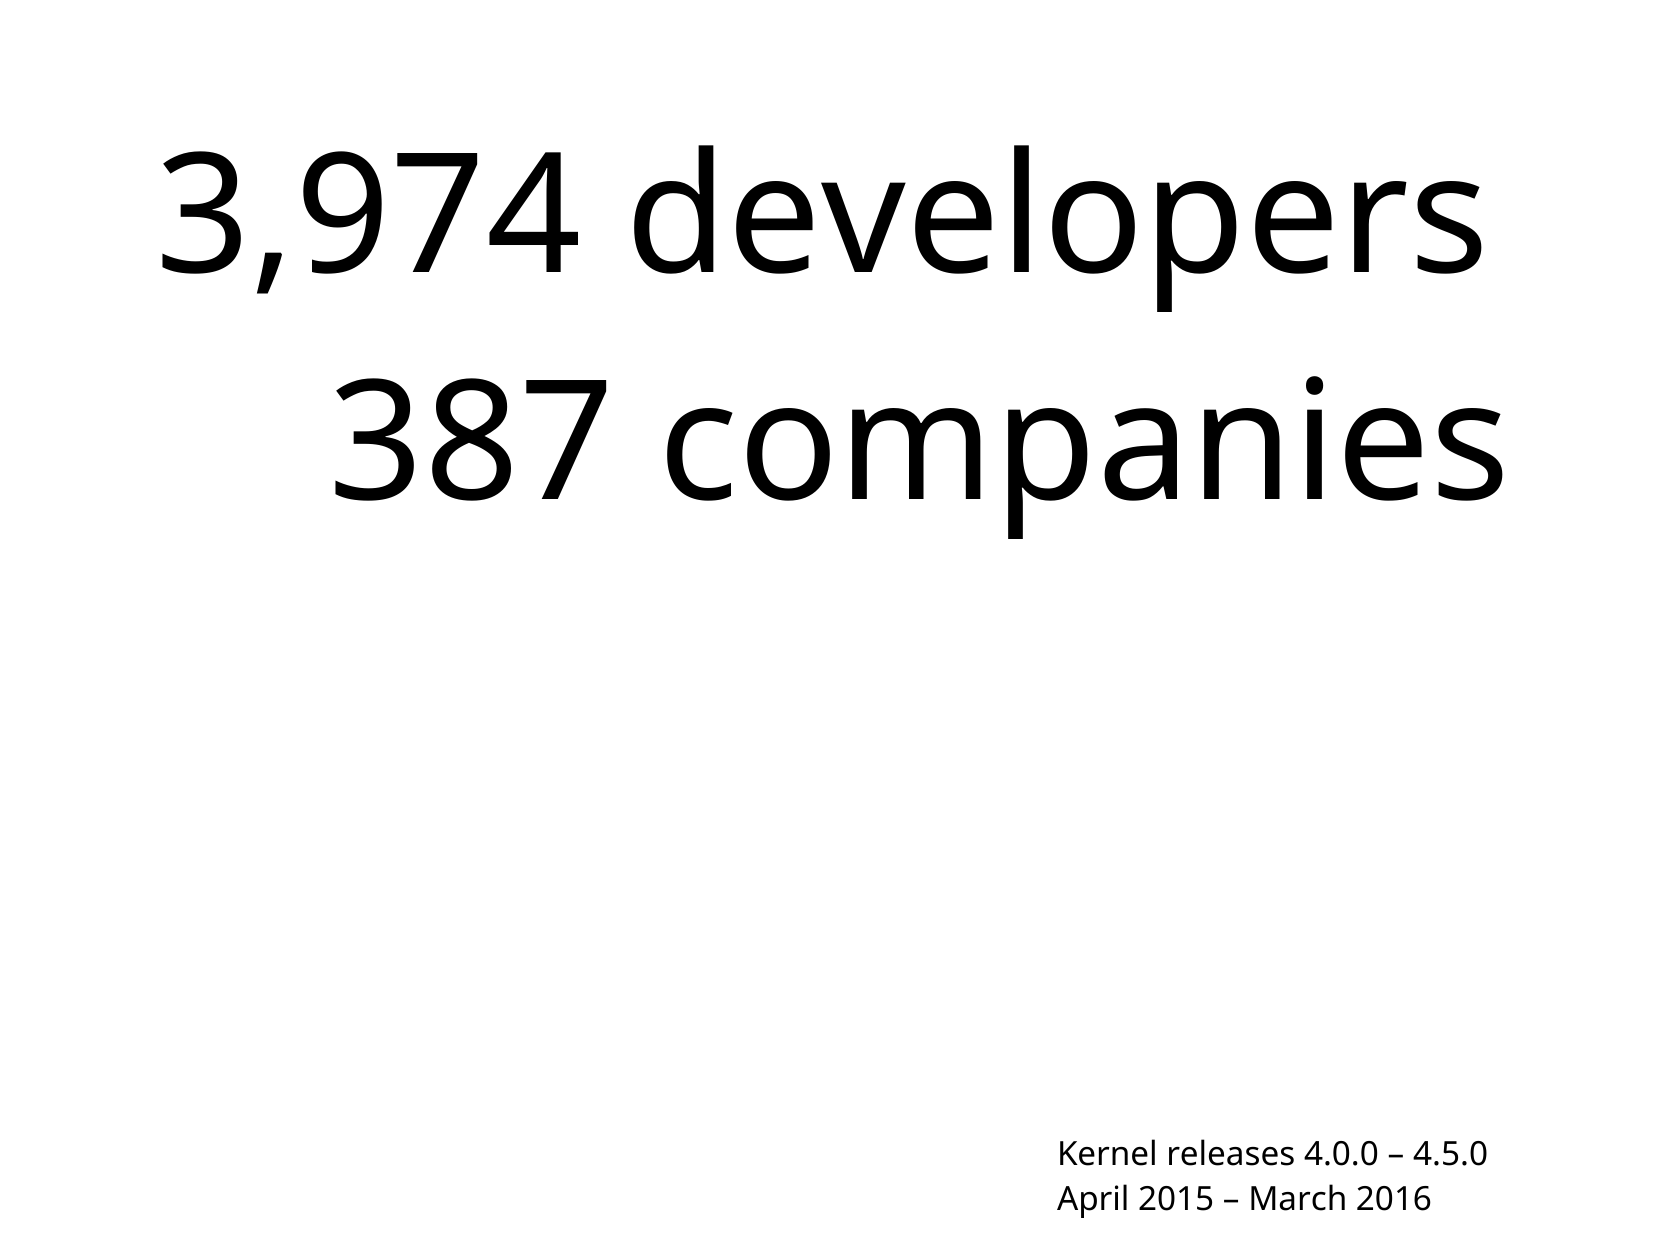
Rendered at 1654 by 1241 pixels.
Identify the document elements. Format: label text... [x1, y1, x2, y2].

text_box Kernel releases 4.0.0 – 4.5.0 April 2015 – March 2016 [1042, 1122, 1569, 1218]
text_box 3,974 developers 387 companies [140, 86, 1538, 503]
